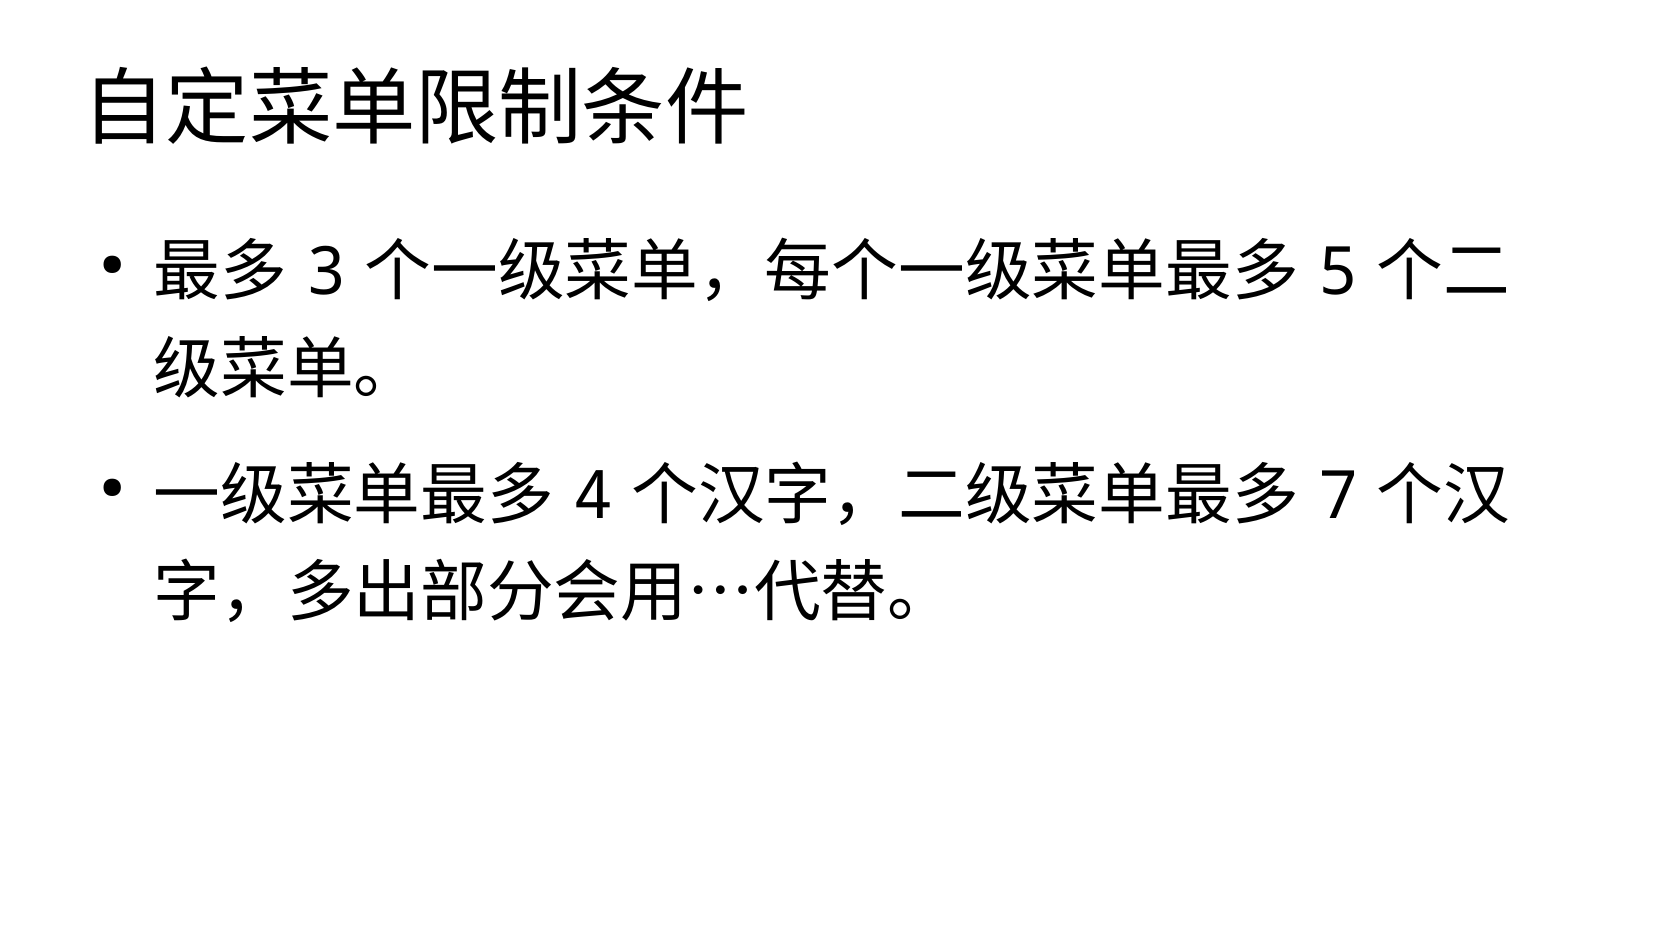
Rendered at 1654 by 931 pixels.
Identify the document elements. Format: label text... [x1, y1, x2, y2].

title 自定菜单限制条件 [82, 37, 1571, 166]
list 最多3个一级菜单，每个一级菜单最多5个二级菜单。 一级菜单最多4个汉字，二级菜单最多7个汉字，多出部分会用…代替。 [82, 217, 1571, 827]
